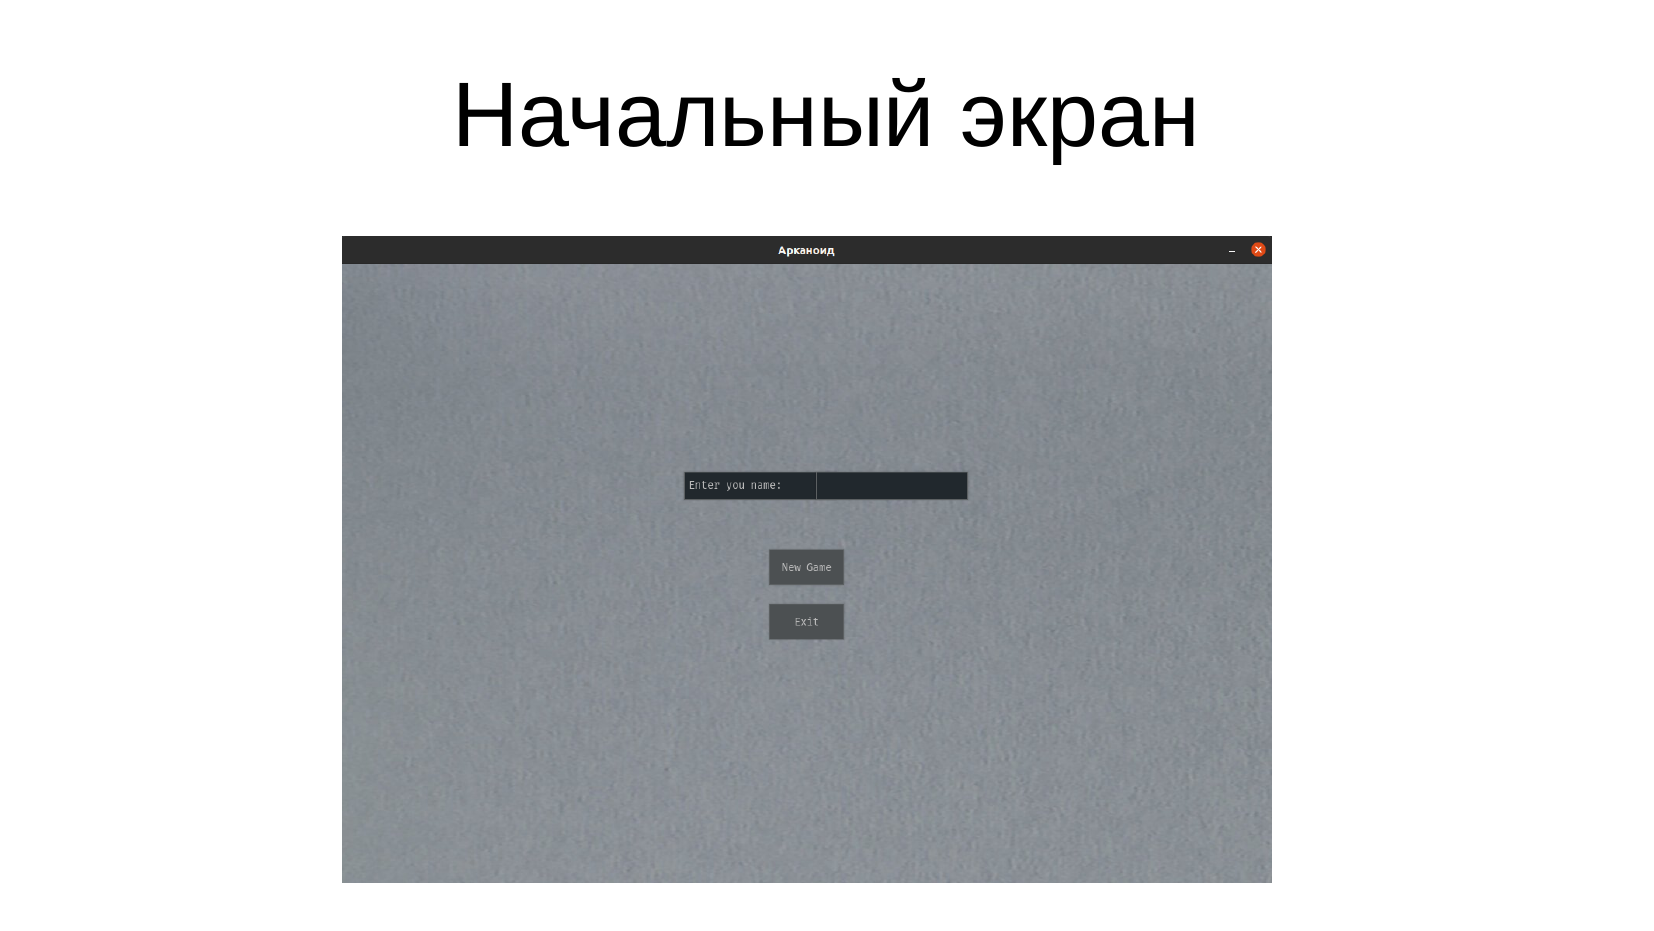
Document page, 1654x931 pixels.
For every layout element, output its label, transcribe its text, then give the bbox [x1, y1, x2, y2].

picture [342, 236, 1272, 883]
title Начальный экран [82, 37, 1571, 193]
